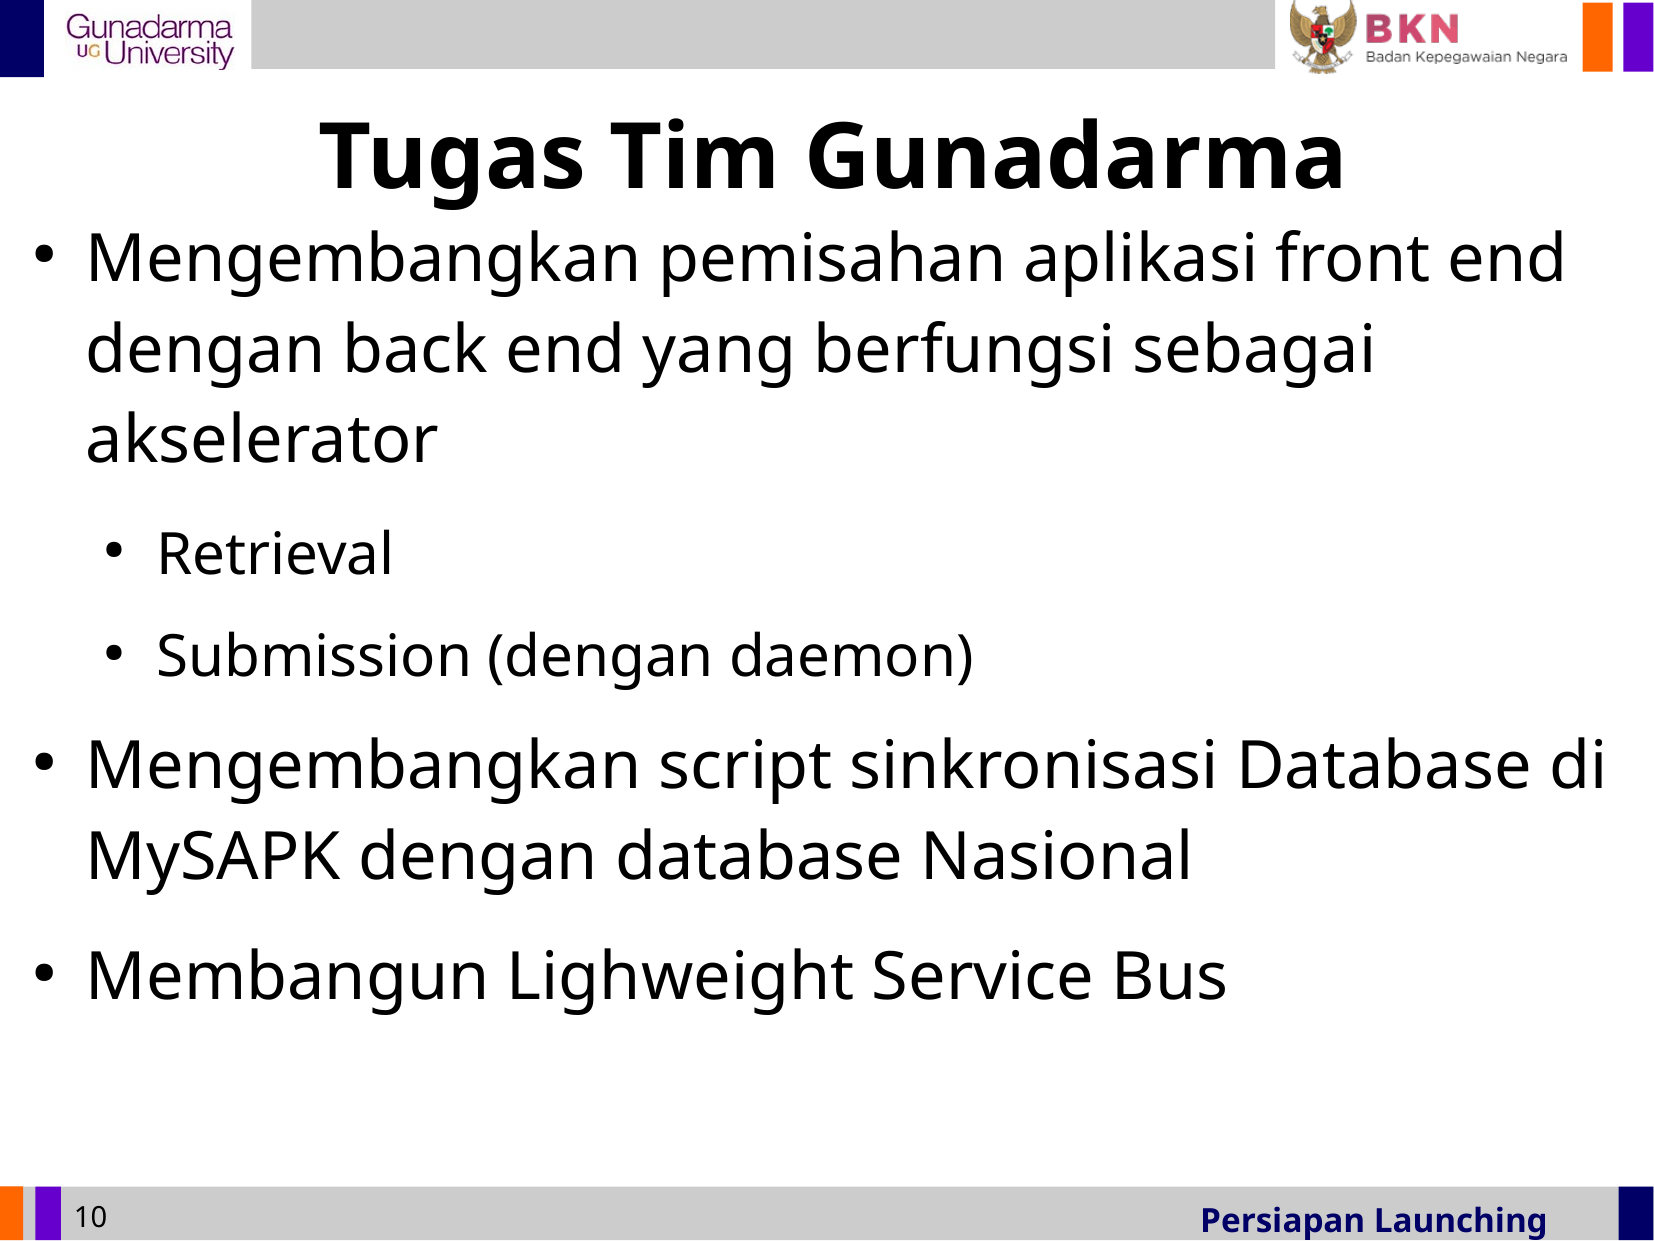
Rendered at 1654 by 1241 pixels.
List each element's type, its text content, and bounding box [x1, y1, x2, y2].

list Mengembangkan pemisahan aplikasi front end dengan back end yang berfungsi sebagai akselerator Retrieval Submission (dengan daemon) Mengembangkan script sinkronisasi Database di MySAPK dengan database Nasional Membangun Lighweight Service Bus [14, 210, 1630, 1176]
picture [65, 0, 235, 70]
title Tugas Tim Gunadarma [77, 90, 1591, 210]
picture [1290, 0, 1567, 74]
